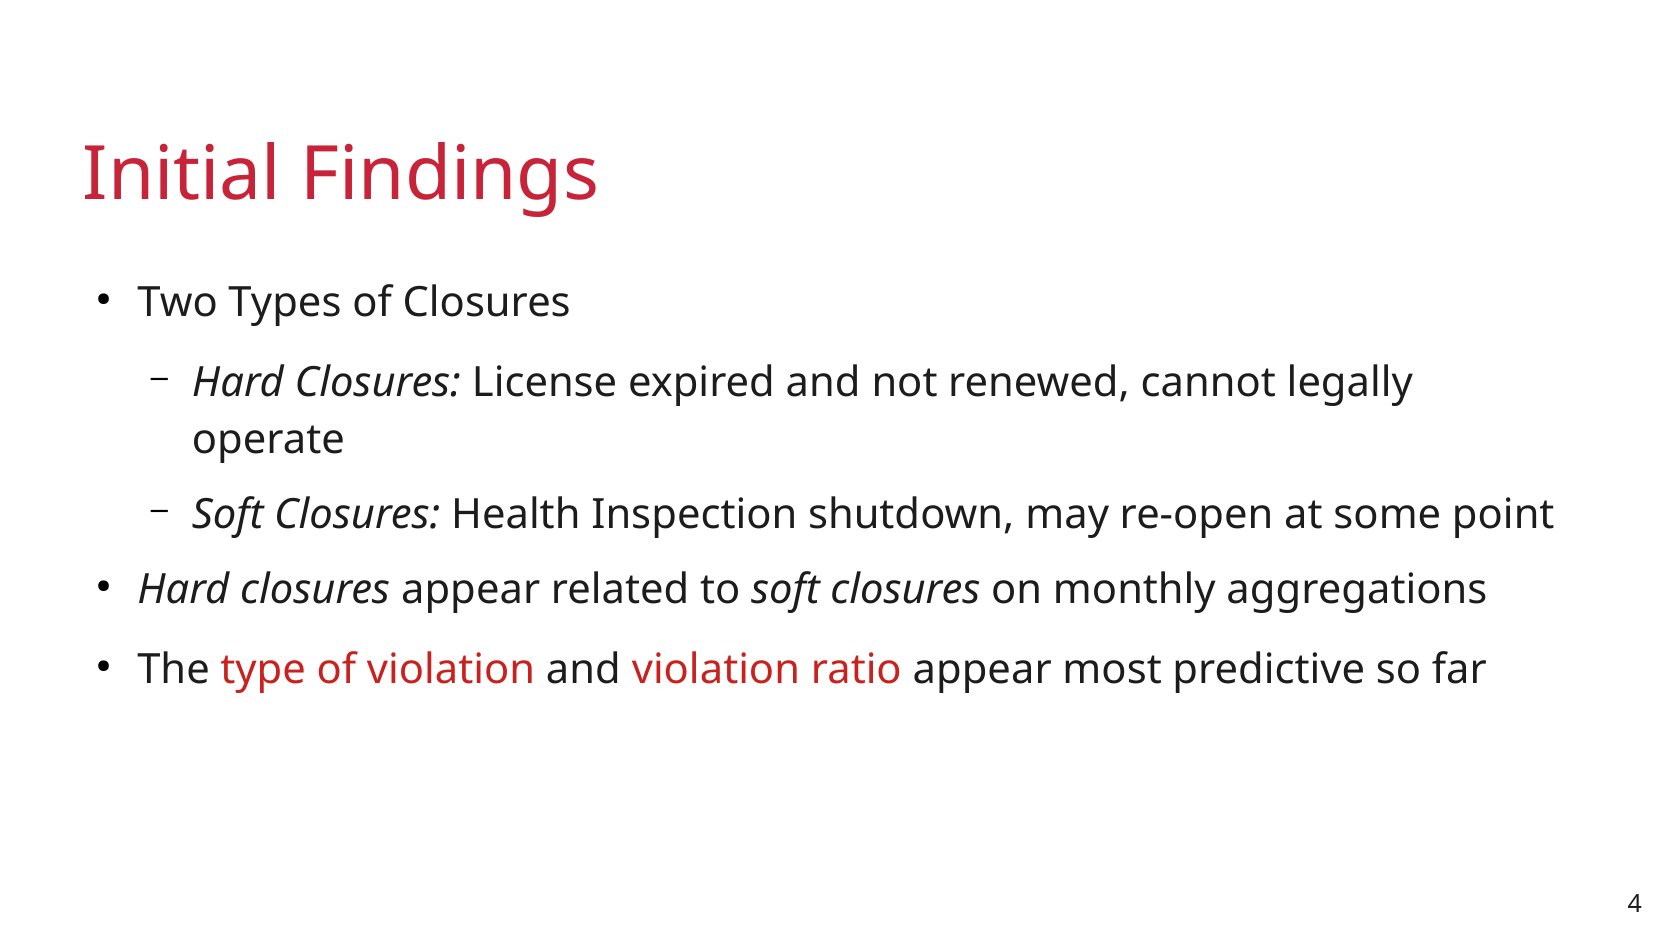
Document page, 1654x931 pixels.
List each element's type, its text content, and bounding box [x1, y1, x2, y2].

title Initial Findings [82, 92, 1571, 249]
list Two Types of Closures Hard Closures: License expired and not renewed, cannot legally operate Soft Closures: Health Inspection shutdown, may re-open at some point Hard closures appear related to soft closures on monthly aggregations The type of violation and violation ratio appear most predictive so far [82, 271, 1571, 758]
